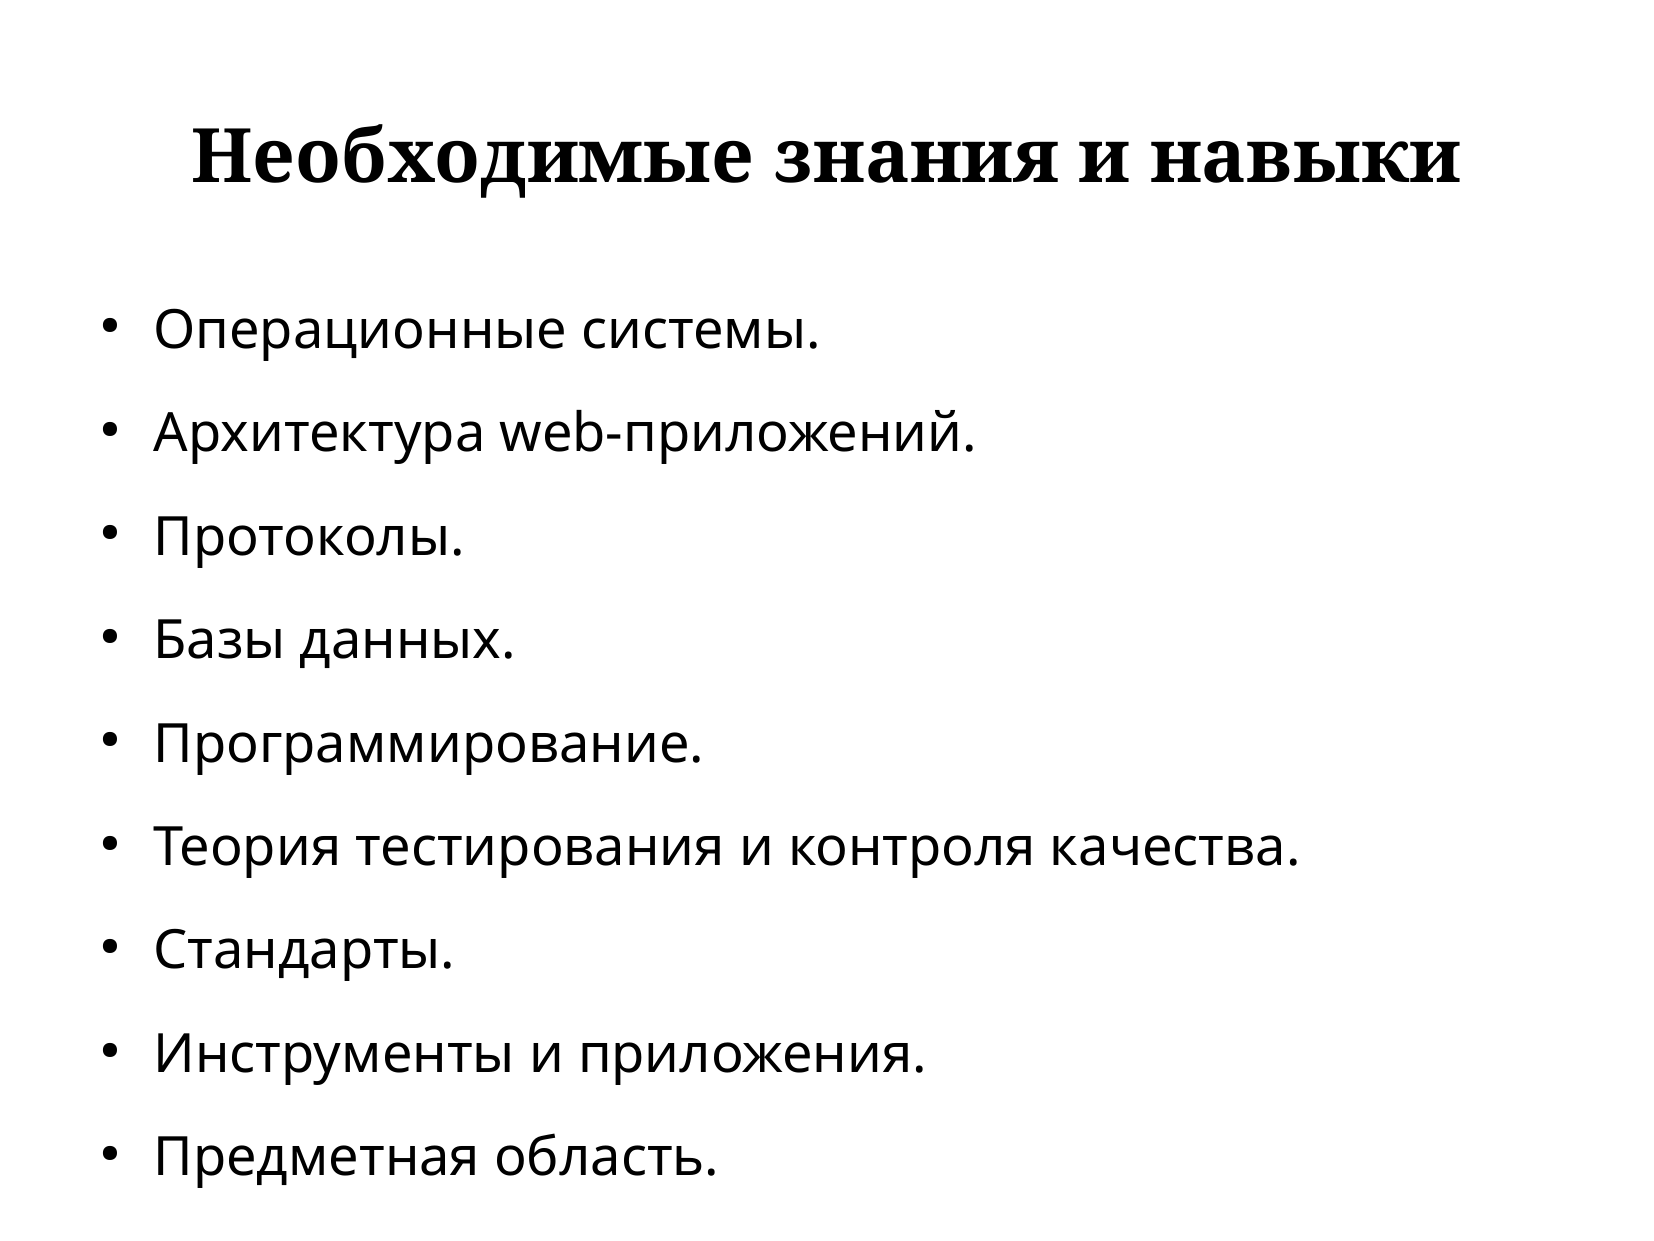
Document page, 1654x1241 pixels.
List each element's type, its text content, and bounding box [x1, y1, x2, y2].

title Необходимые знания и навыки [82, 49, 1571, 257]
list Операционные системы. Архитектура web-приложений. Протоколы. Базы данных. Программирование. Теория тестирования и контроля качества. Стандарты. Инструменты и приложения. Предметная область. [82, 290, 1571, 1116]
